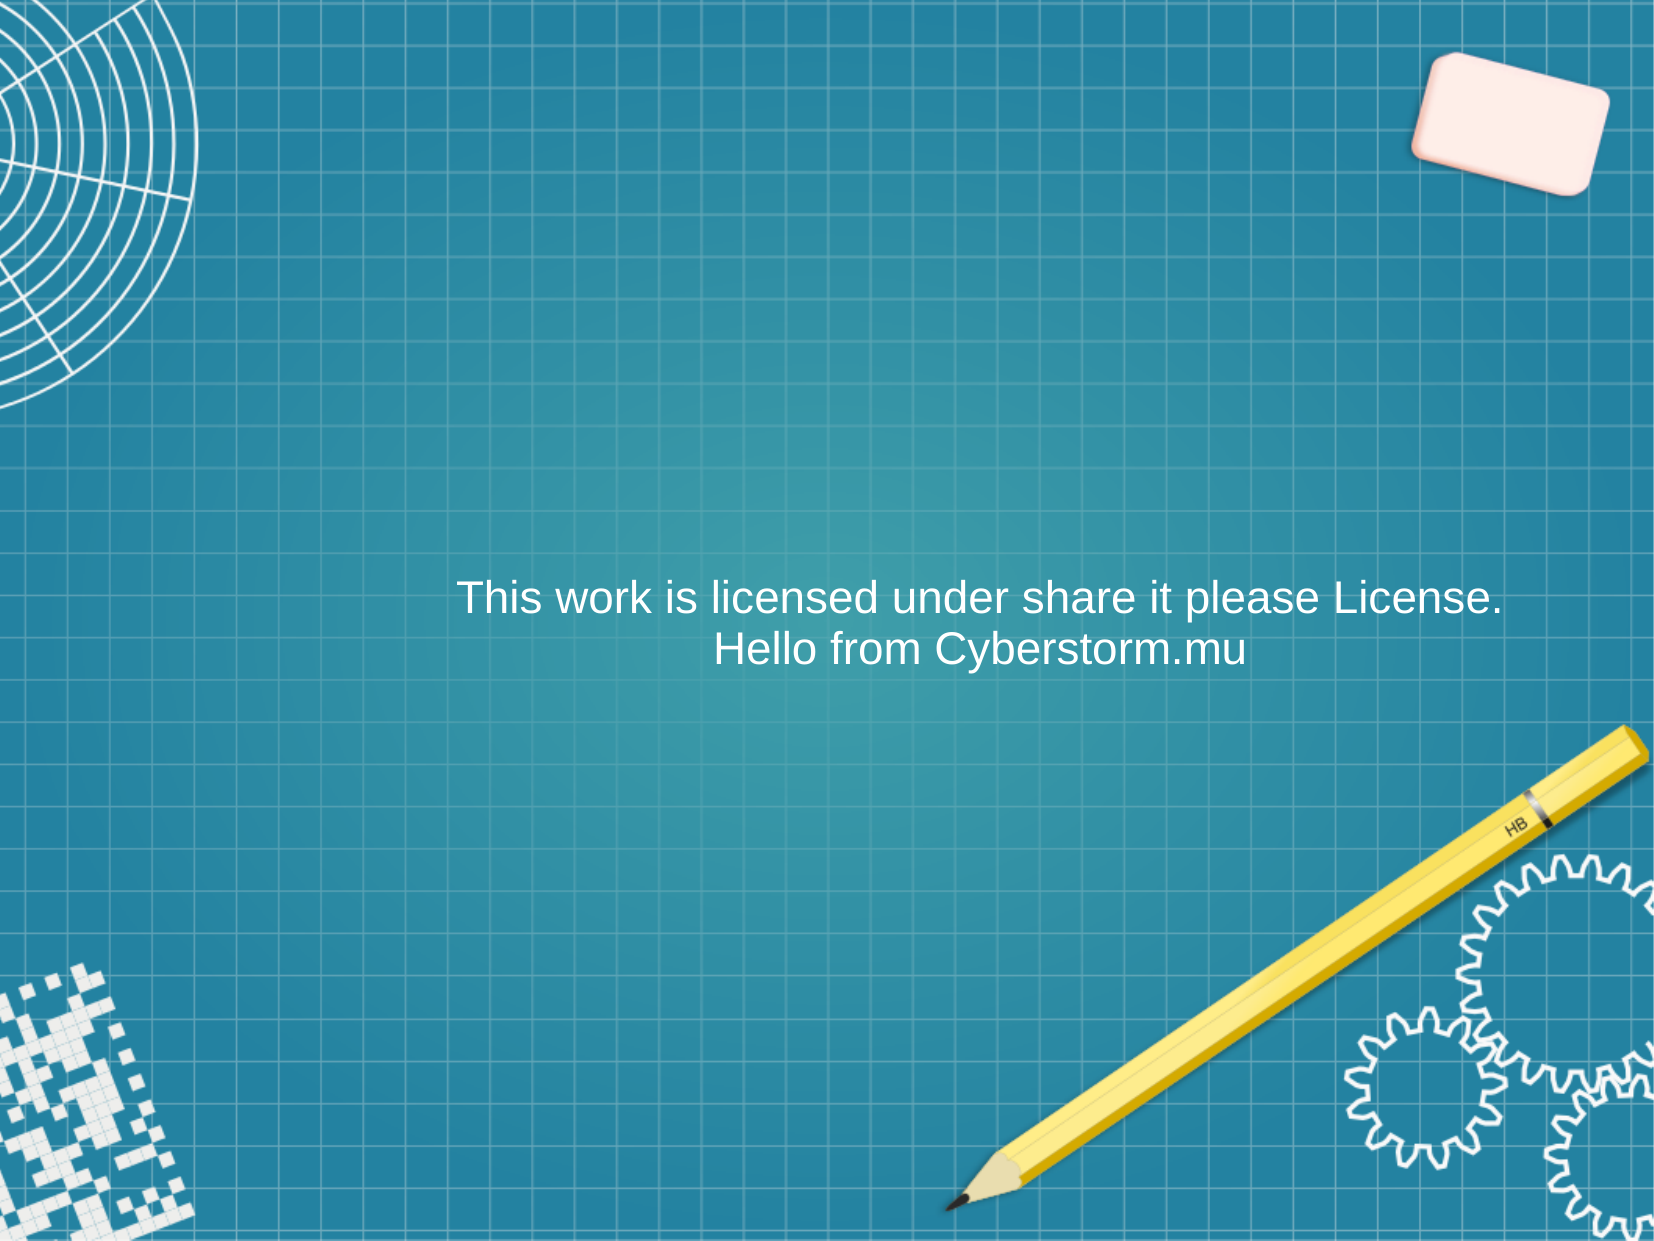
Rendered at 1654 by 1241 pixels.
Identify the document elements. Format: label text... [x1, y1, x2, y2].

title This work is licensed under share it please License. Hello from Cyberstorm.mu [389, 519, 1571, 727]
picture [0, 0, 1654, 1241]
